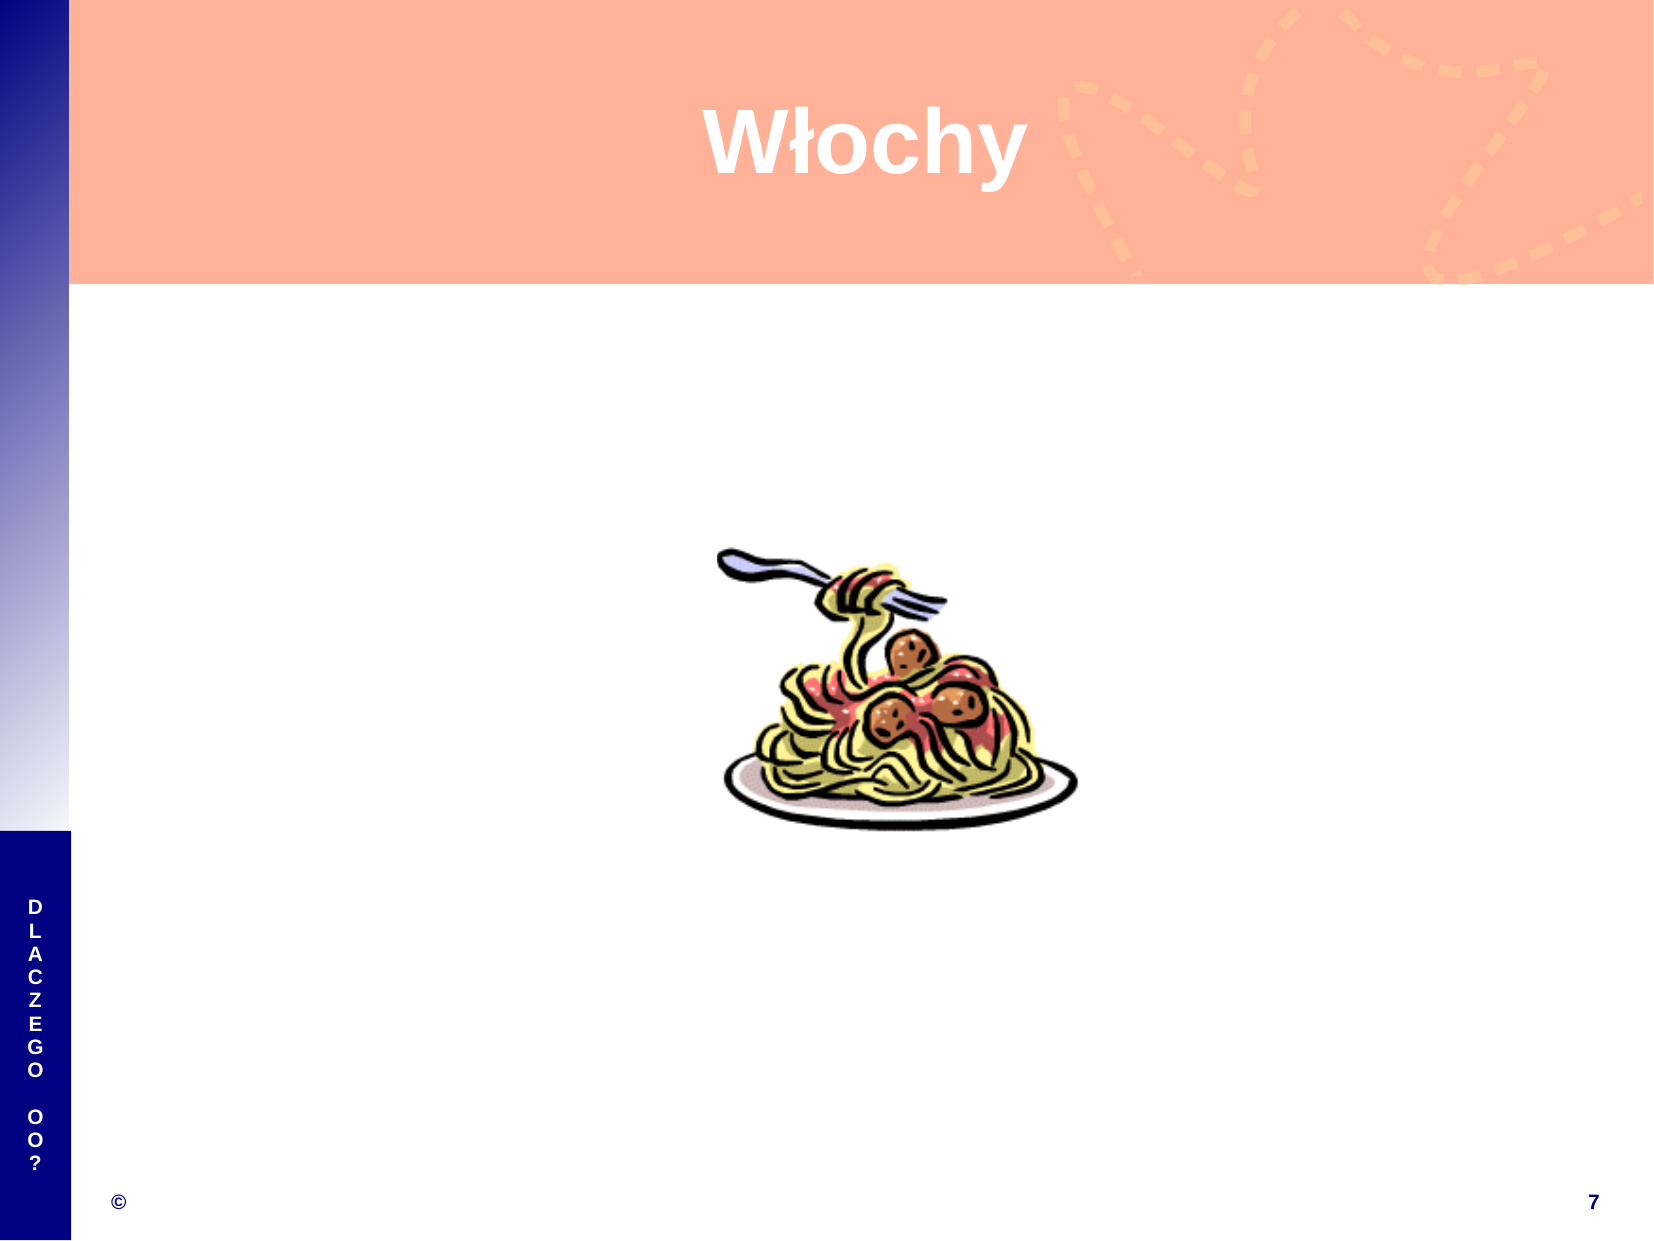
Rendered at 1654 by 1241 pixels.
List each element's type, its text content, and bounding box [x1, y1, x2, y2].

title Włochy [115, 37, 1617, 246]
picture [717, 510, 1080, 873]
text_box D L A C Z E G O O O ? [0, 830, 71, 1241]
